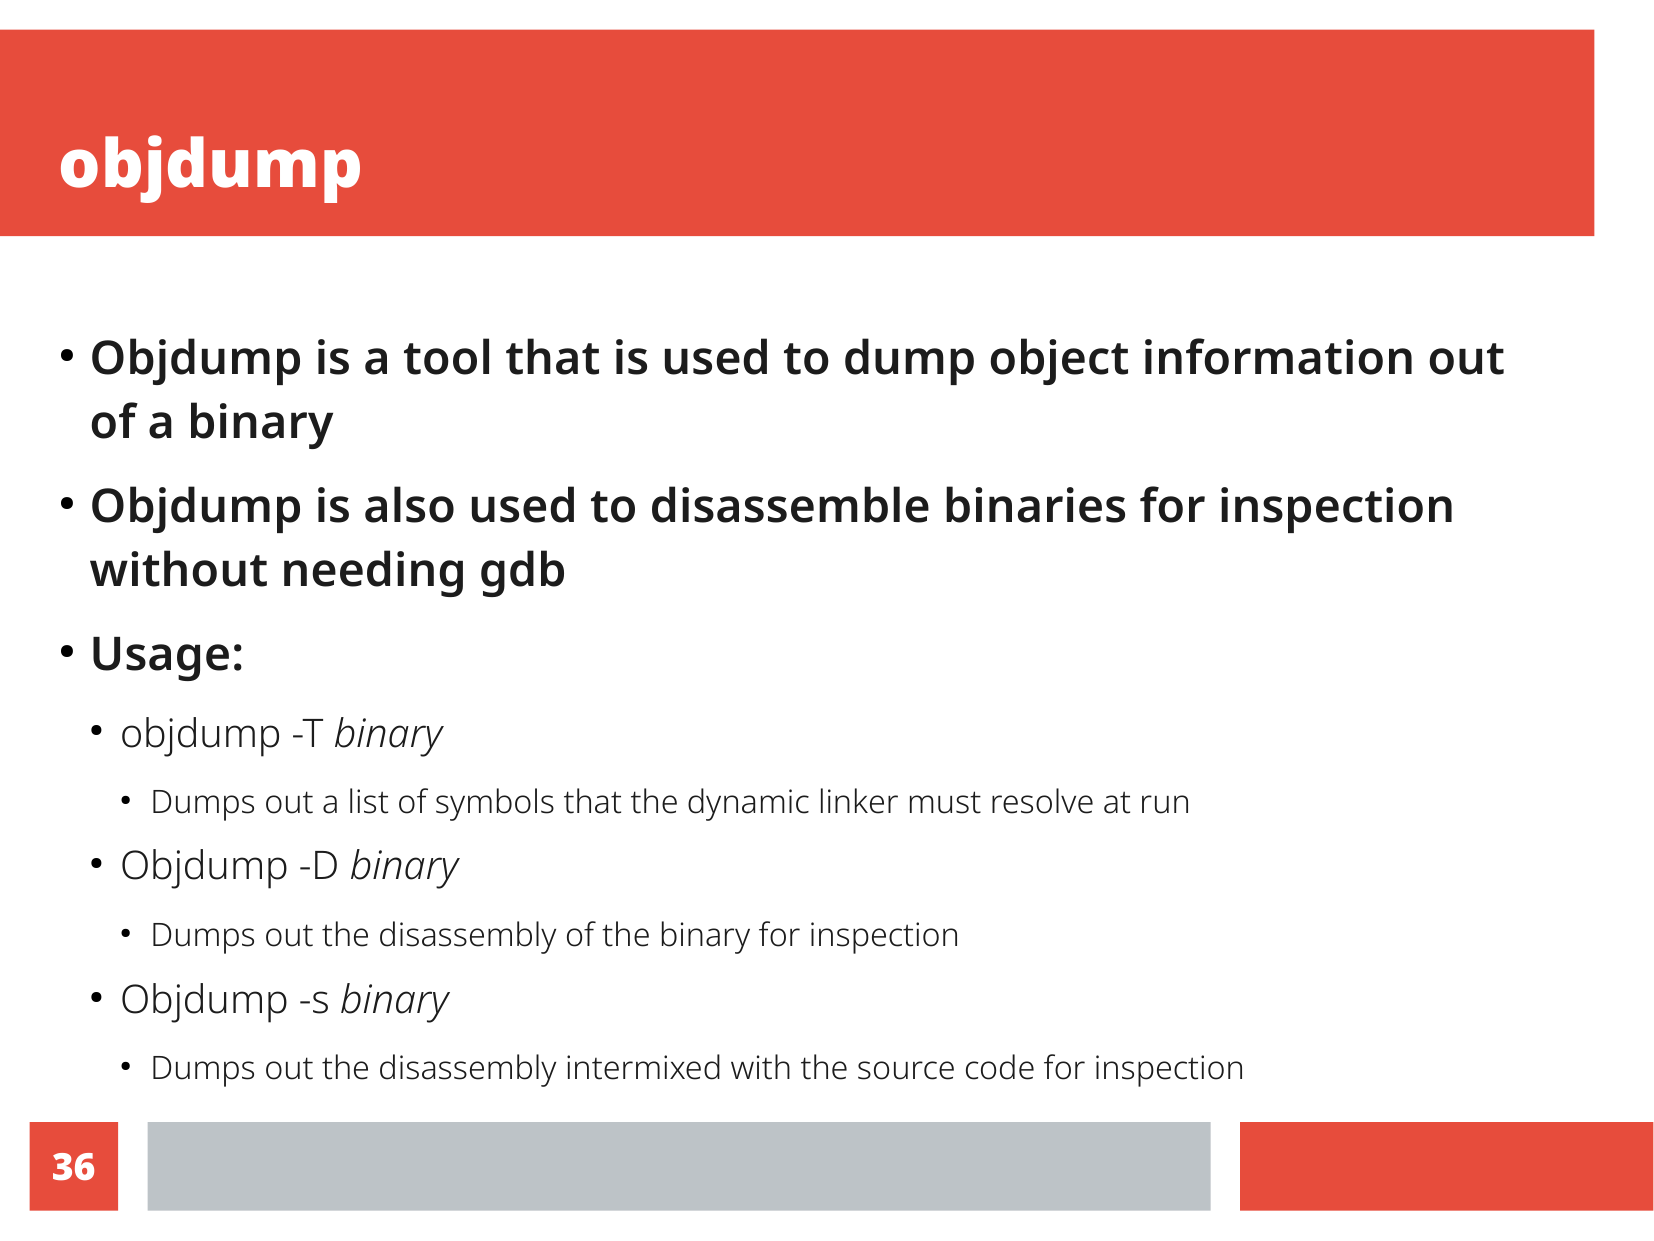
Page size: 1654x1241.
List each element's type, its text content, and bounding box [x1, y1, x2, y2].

list Objdump is a tool that is used to dump object information out of a binary Objdump is also used to disassemble binaries for inspection without needing gdb Usage: objdump -T binary Dumps out a list of symbols that the dynamic linker must resolve at run Objdump -D binary Dumps out the disassembly of the binary for inspection Objdump -s binary Dumps out the disassembly intermixed with the source code for inspection [59, 324, 1565, 1093]
title objdump [59, 59, 1595, 207]
